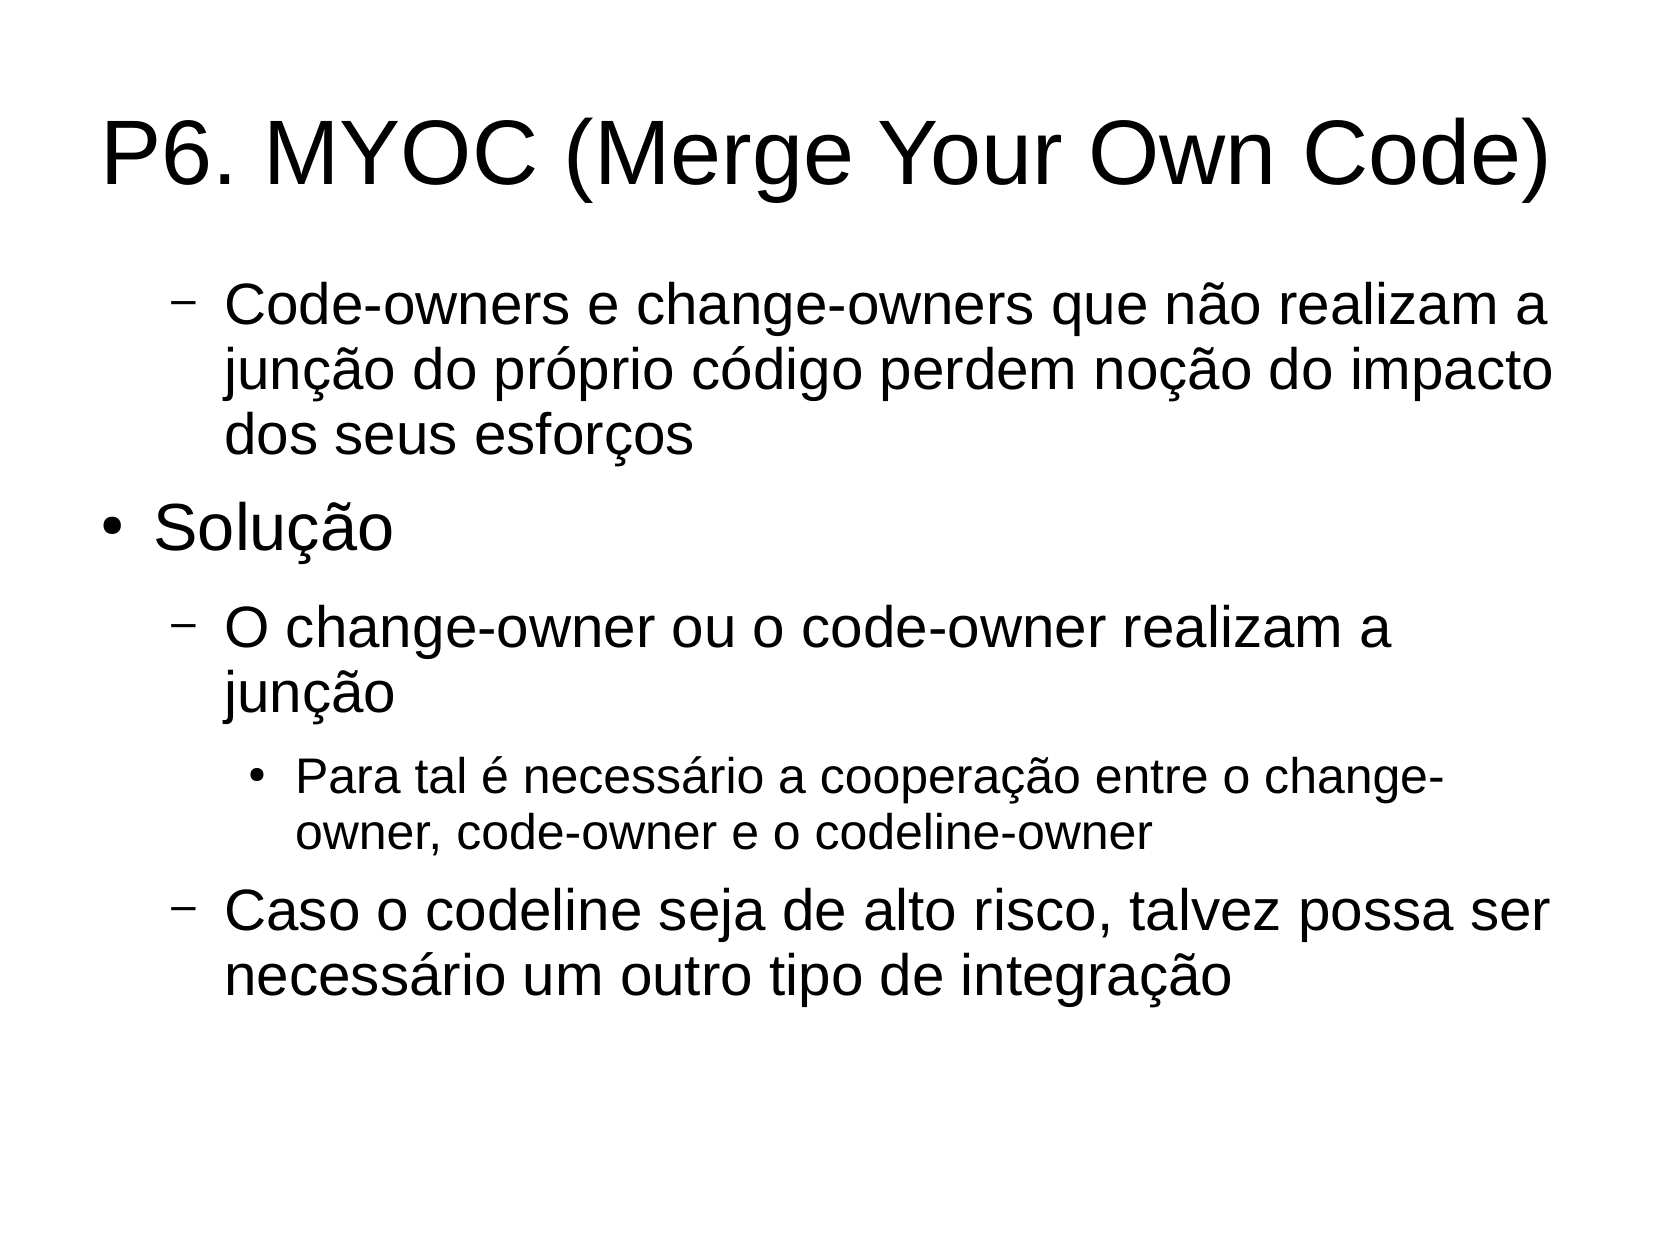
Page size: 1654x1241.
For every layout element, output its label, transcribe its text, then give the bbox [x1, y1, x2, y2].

title P6. MYOC (Merge Your Own Code) [82, 49, 1571, 257]
list Code-owners e change-owners que não realizam a junção do próprio código perdem noção do impacto dos seus esforços Solução O change-owner ou o code-owner realizam a junção Para tal é necessário a cooperação entre o change-owner, code-owner e o codeline-owner Caso o codeline seja de alto risco, talvez possa ser necessário um outro tipo de integração [82, 271, 1571, 1170]
